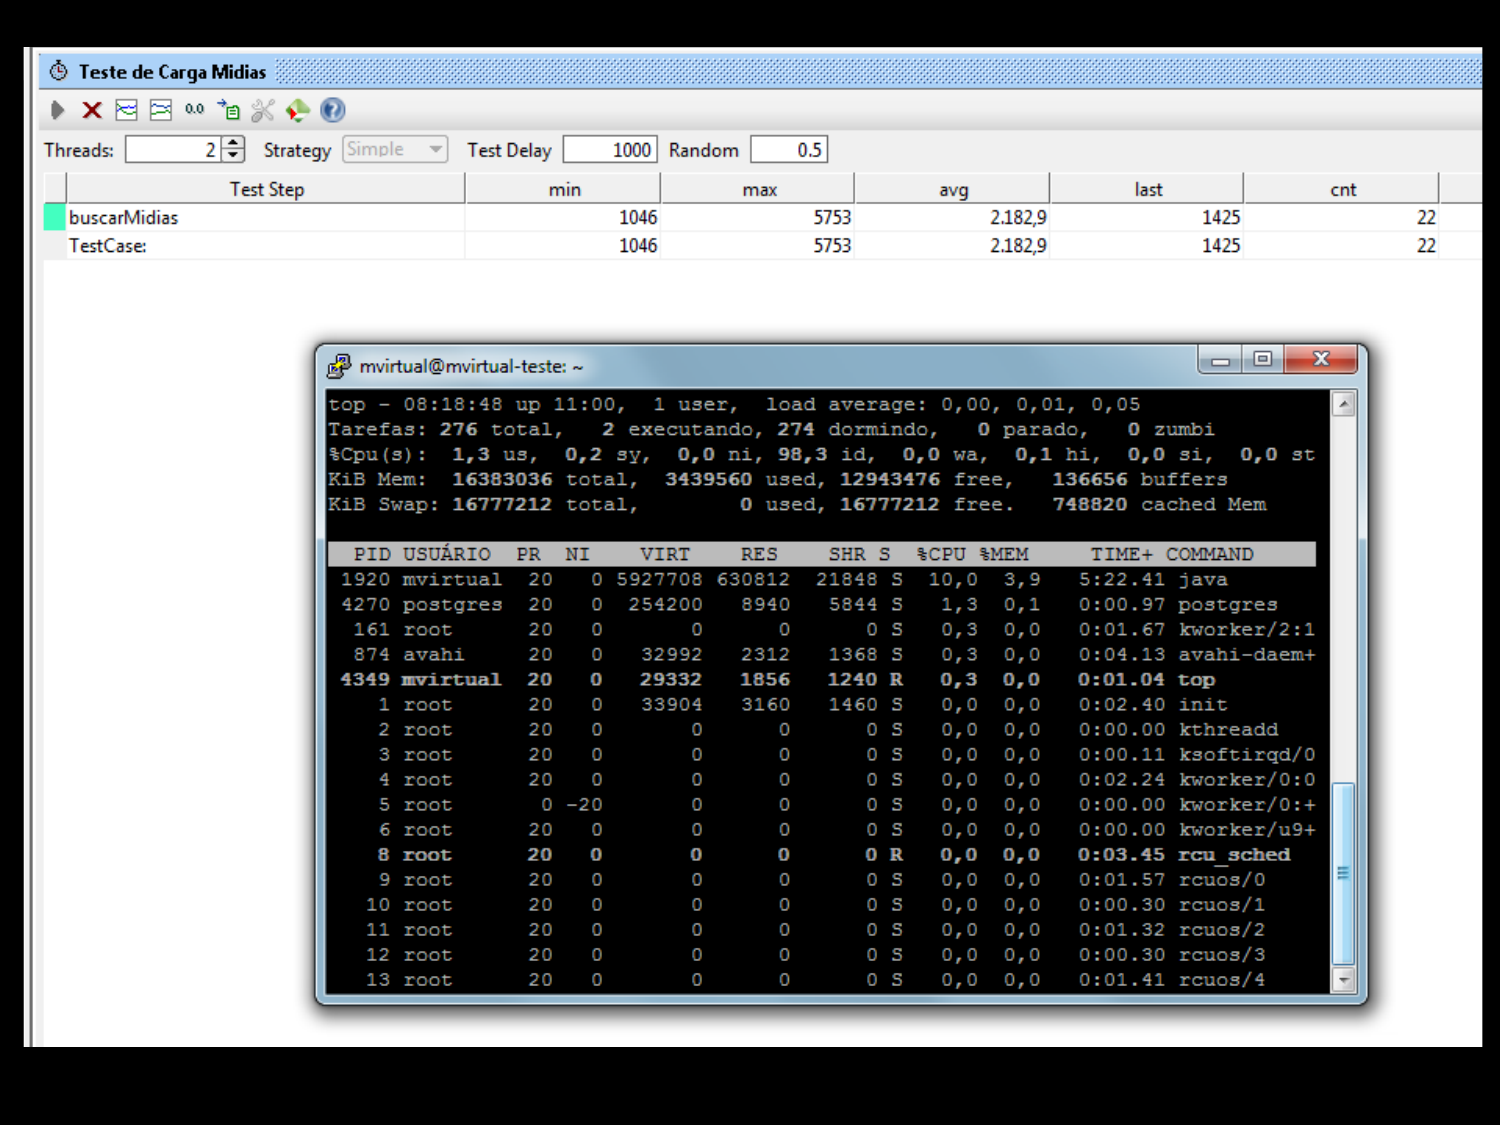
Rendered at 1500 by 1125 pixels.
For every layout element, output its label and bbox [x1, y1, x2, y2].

picture [23, 47, 1483, 1047]
